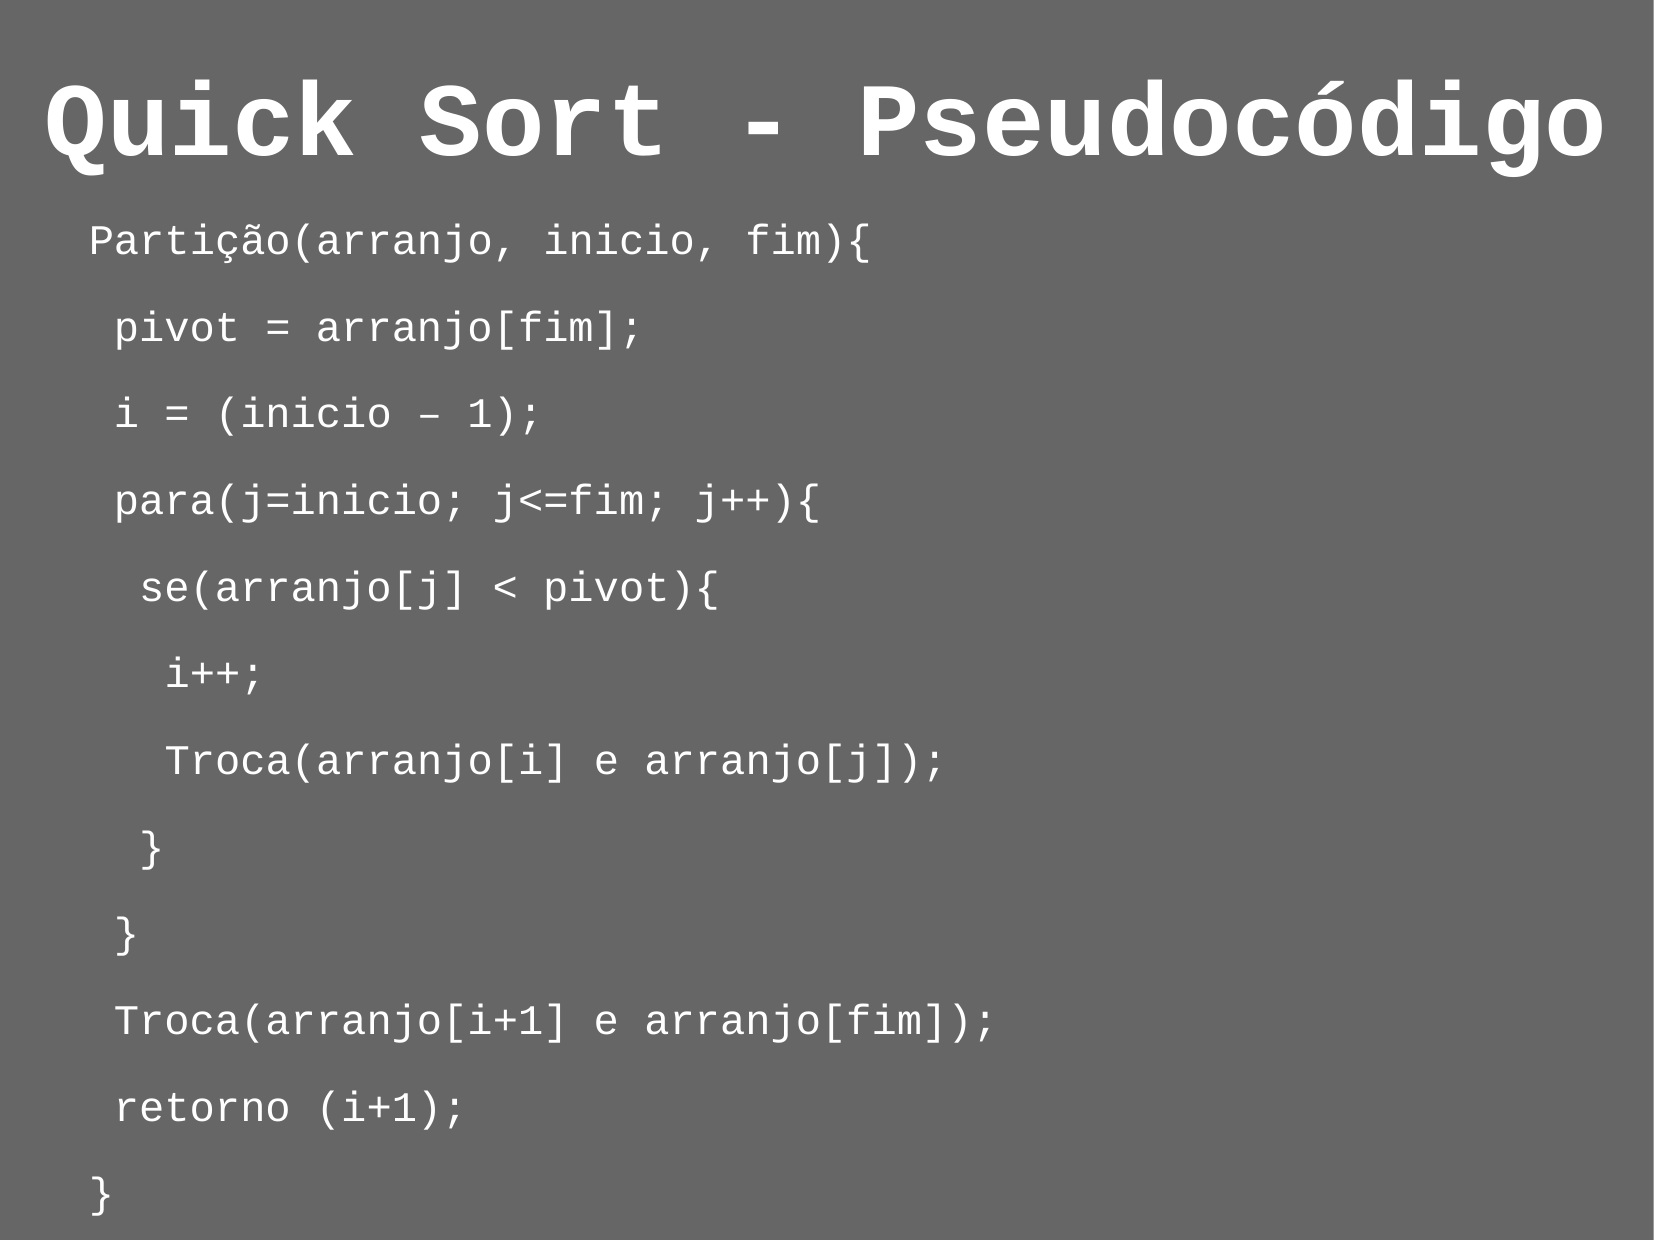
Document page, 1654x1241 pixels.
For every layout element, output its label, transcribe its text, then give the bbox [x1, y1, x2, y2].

text_box Partição(arranjo, inicio, fim){ pivot = arranjo[fim]; i = (inicio – 1); para(j=inicio; j<=fim; j++){ se(arranjo[j] < pivot){ i++; Troca(arranjo[i] e arranjo[j]); } } Troca(arranjo[i+1] e arranjo[fim]); retorno (i+1); } [23, 212, 1618, 1217]
text_box Quick Sort - Pseudocódigo [28, 50, 1623, 176]
text_box Quick Sort - Pseudocódigo [63, 97, 88, 144]
text_box Quick Sort - Pseudocódigo [1503, 109, 1524, 144]
